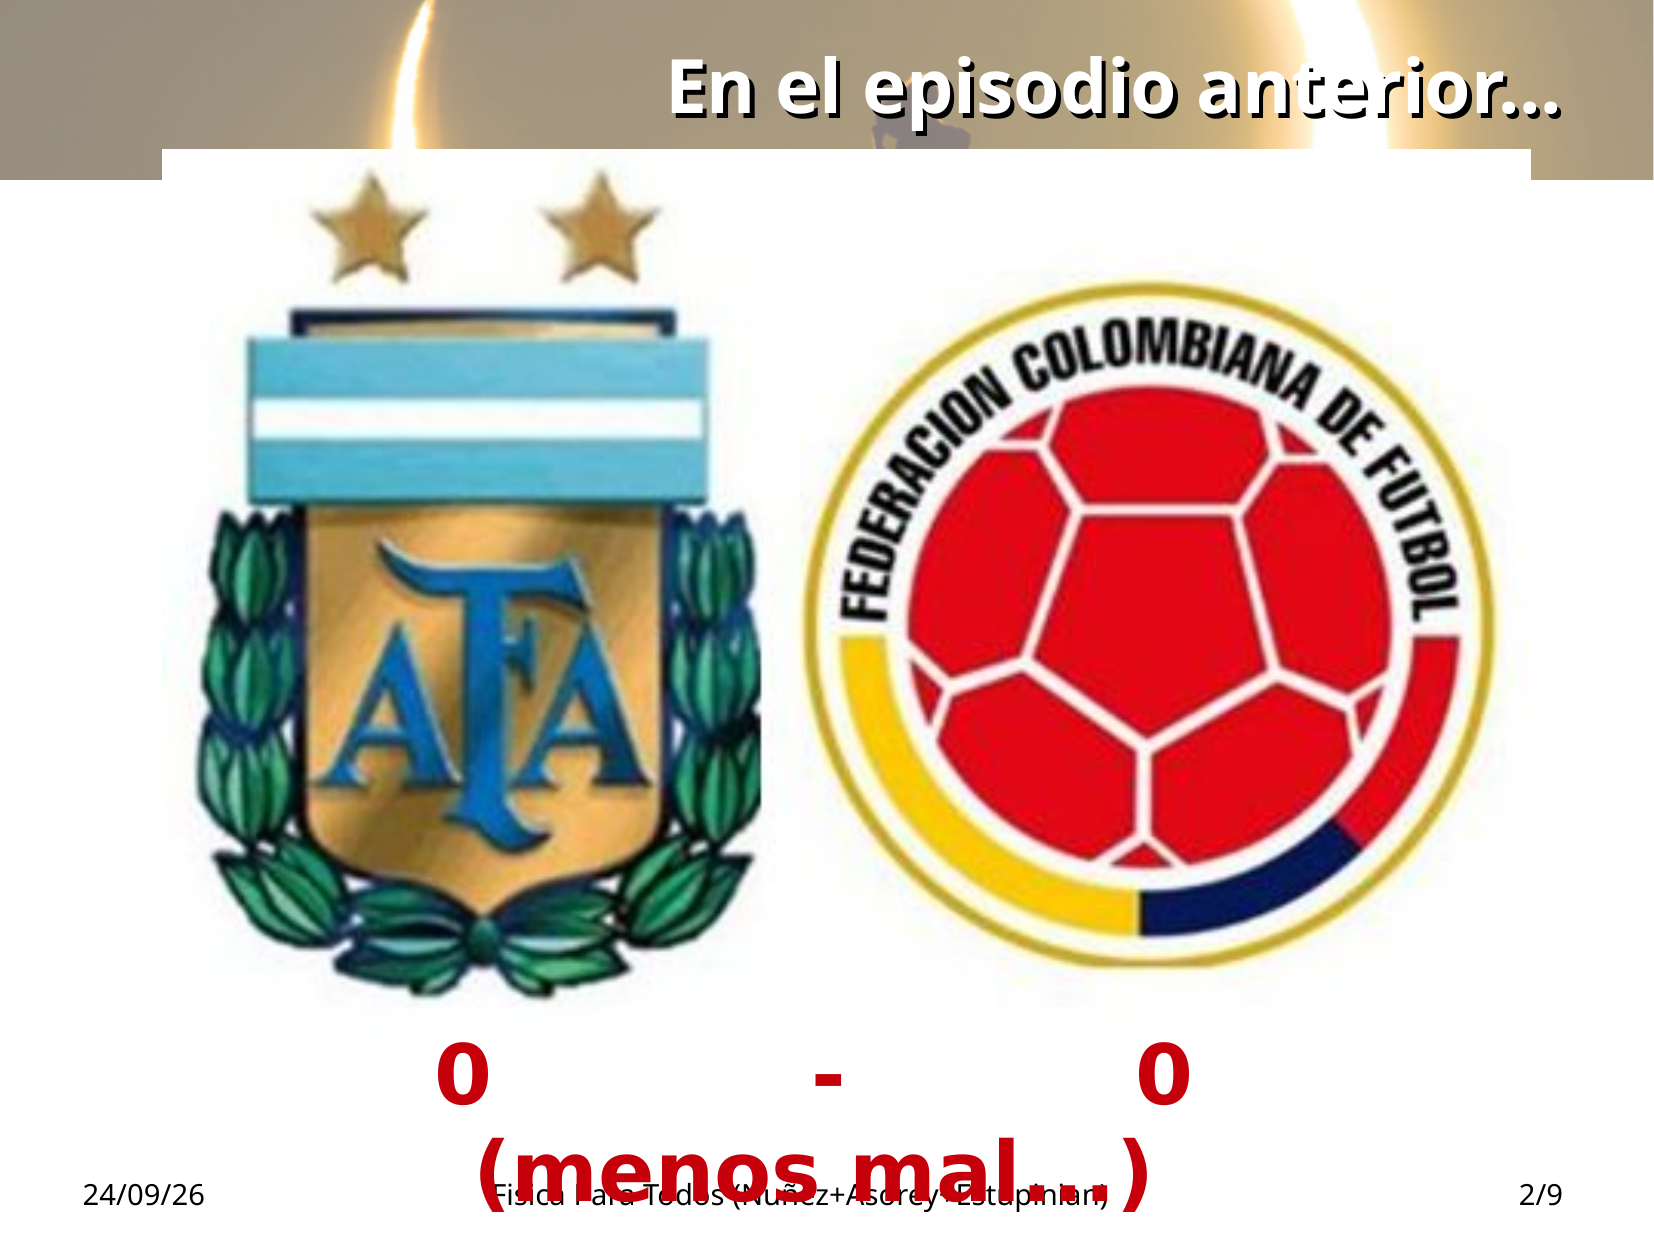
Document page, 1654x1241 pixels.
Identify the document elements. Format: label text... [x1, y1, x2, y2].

picture [0, 0, 1654, 1036]
text_box 0 - 0 (menos mal...) [420, 1020, 1210, 1229]
title En el episodio anterior... [75, 19, 1564, 151]
